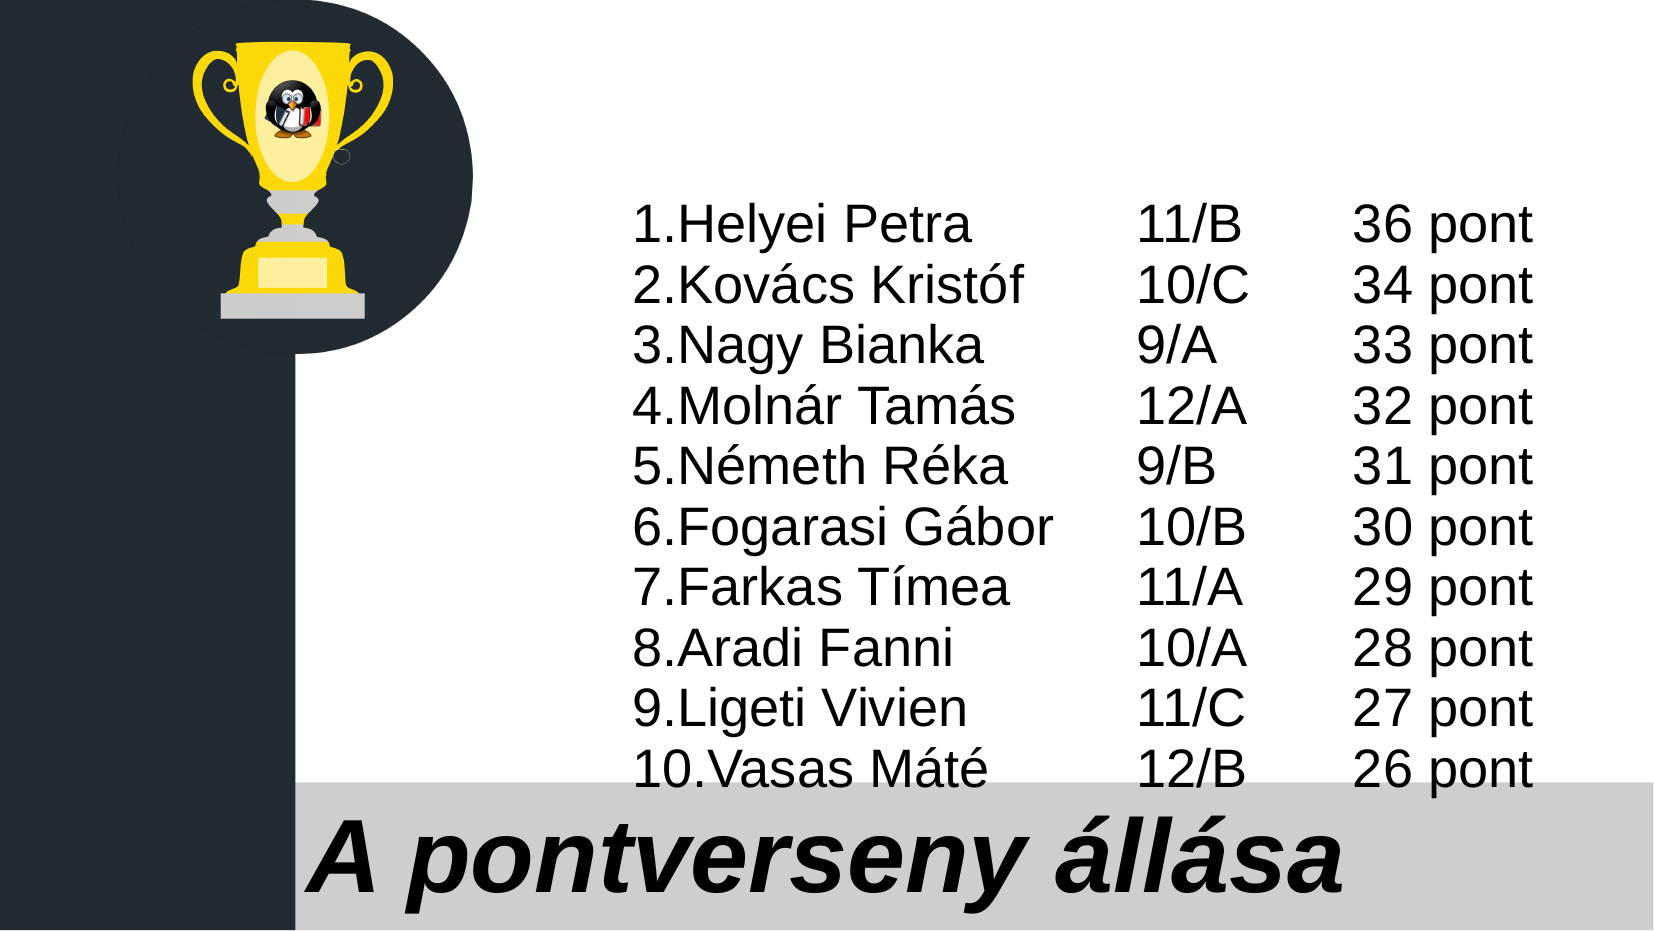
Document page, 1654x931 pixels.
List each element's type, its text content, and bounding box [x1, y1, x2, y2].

text_box Helyei Petra 11/B 36 pont Kovács Kristóf 10/C 34 pont Nagy Bianka 9/A 33 pont Molnár Tamás 12/A 32 pont Németh Réka 9/B 31 pont Fogarasi Gábor 10/B 30 pont Farkas Tímea 11/A 29 pont Aradi Fanni 10/A 28 pont Ligeti Vivien 11/C 27 pont Vasas Máté 12/B 26 pont [617, 186, 1654, 744]
text_box A pontverseny állása [296, 782, 1654, 931]
picture [118, 0, 473, 355]
text_box [0, 0, 296, 931]
